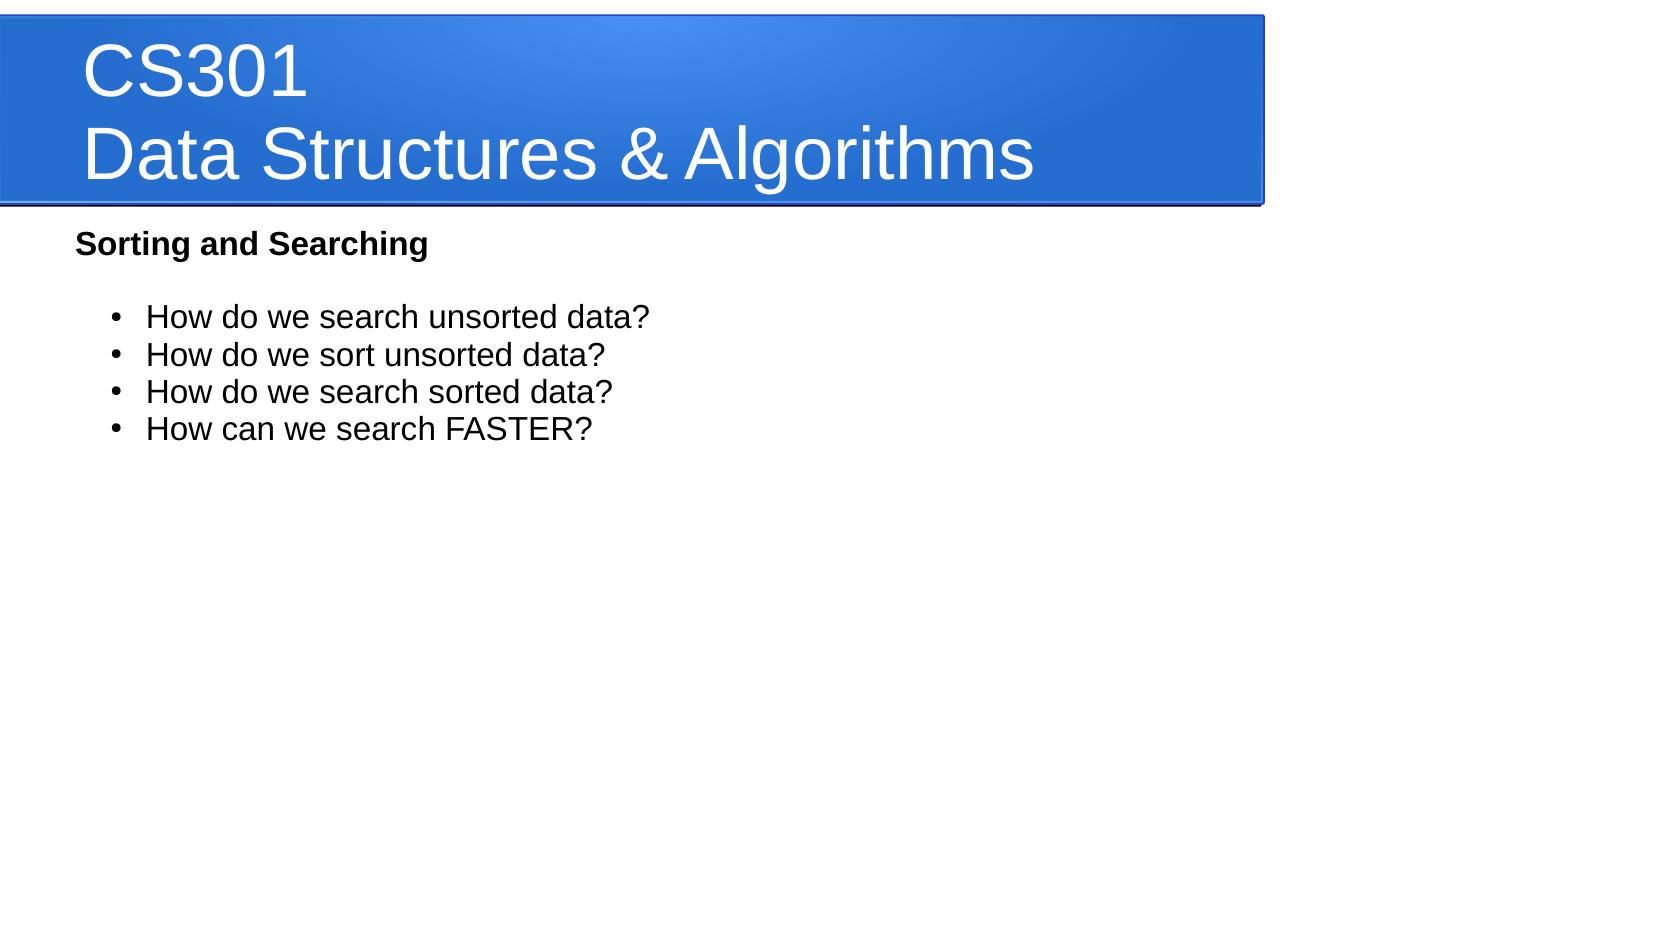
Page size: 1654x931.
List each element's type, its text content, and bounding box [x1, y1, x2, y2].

subtitle Sorting and Searching How do we search unsorted data? How do we sort unsorted data? How do we search sorted data? How can we search FASTER? [75, 225, 751, 448]
title CS301 Data Structures & Algorithms [82, 29, 1235, 196]
